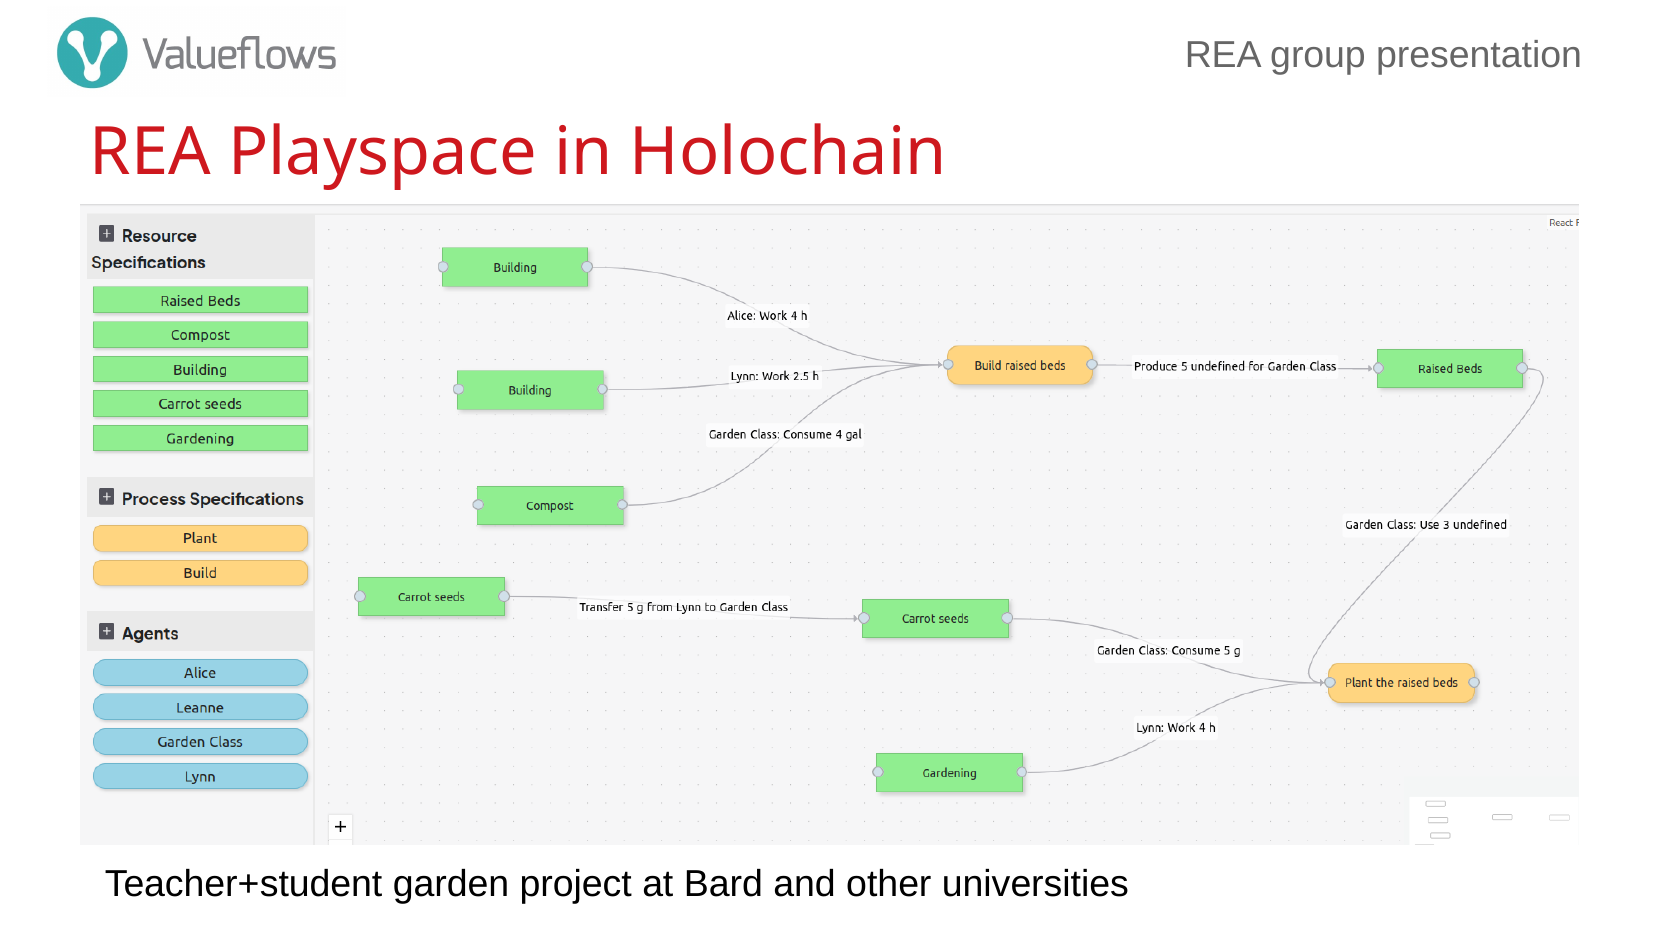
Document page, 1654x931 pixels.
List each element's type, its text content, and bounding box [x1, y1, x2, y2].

text_box REA group presentation [1170, 26, 1630, 126]
text_box REA Playspace in Holochain [75, 96, 1471, 278]
text_box Teacher+student garden project at Bard and other universities [90, 855, 1351, 931]
picture [80, 194, 1579, 845]
picture [47, 6, 346, 97]
